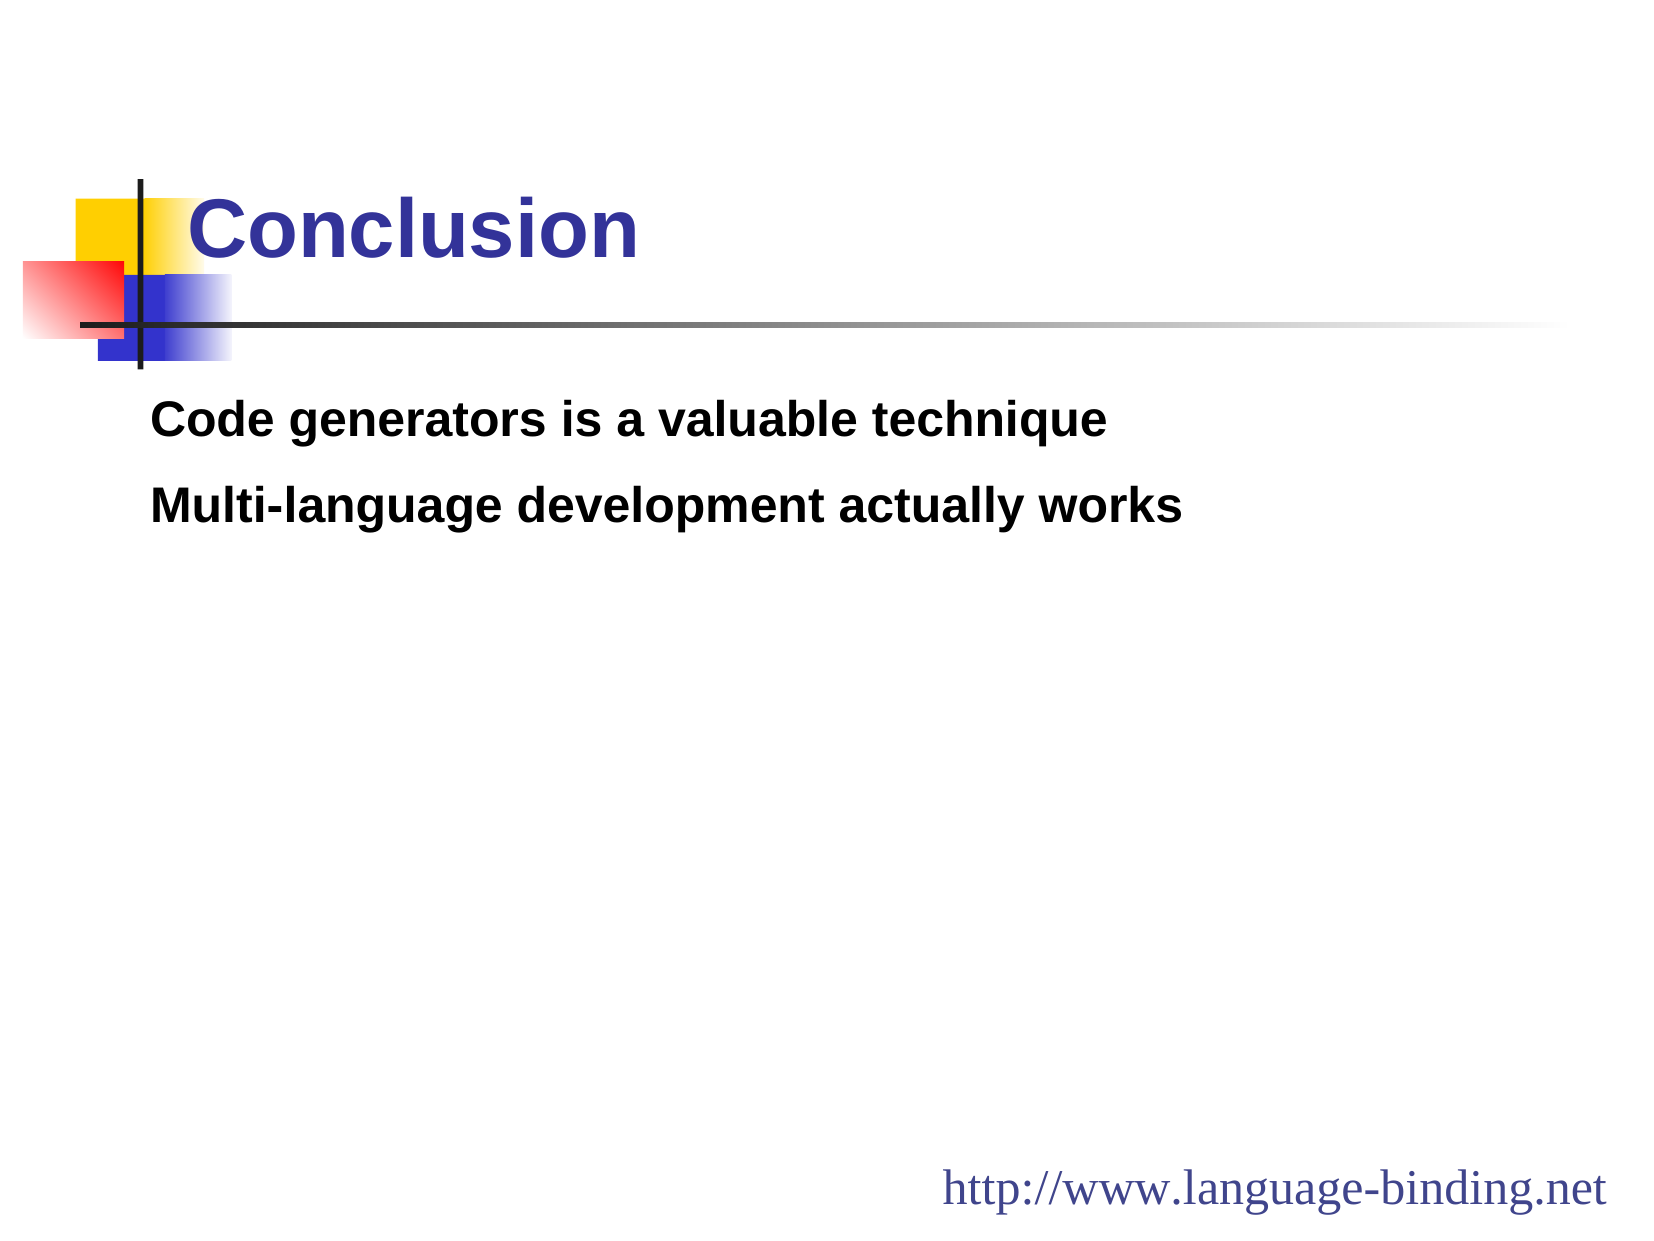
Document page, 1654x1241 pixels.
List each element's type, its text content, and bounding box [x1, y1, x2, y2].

text_box http://www.language-binding.net [937, 1162, 1613, 1216]
title Conclusion [187, 185, 690, 279]
list Code generators is a valuable technique Multi-language development actually works [150, 375, 1556, 545]
